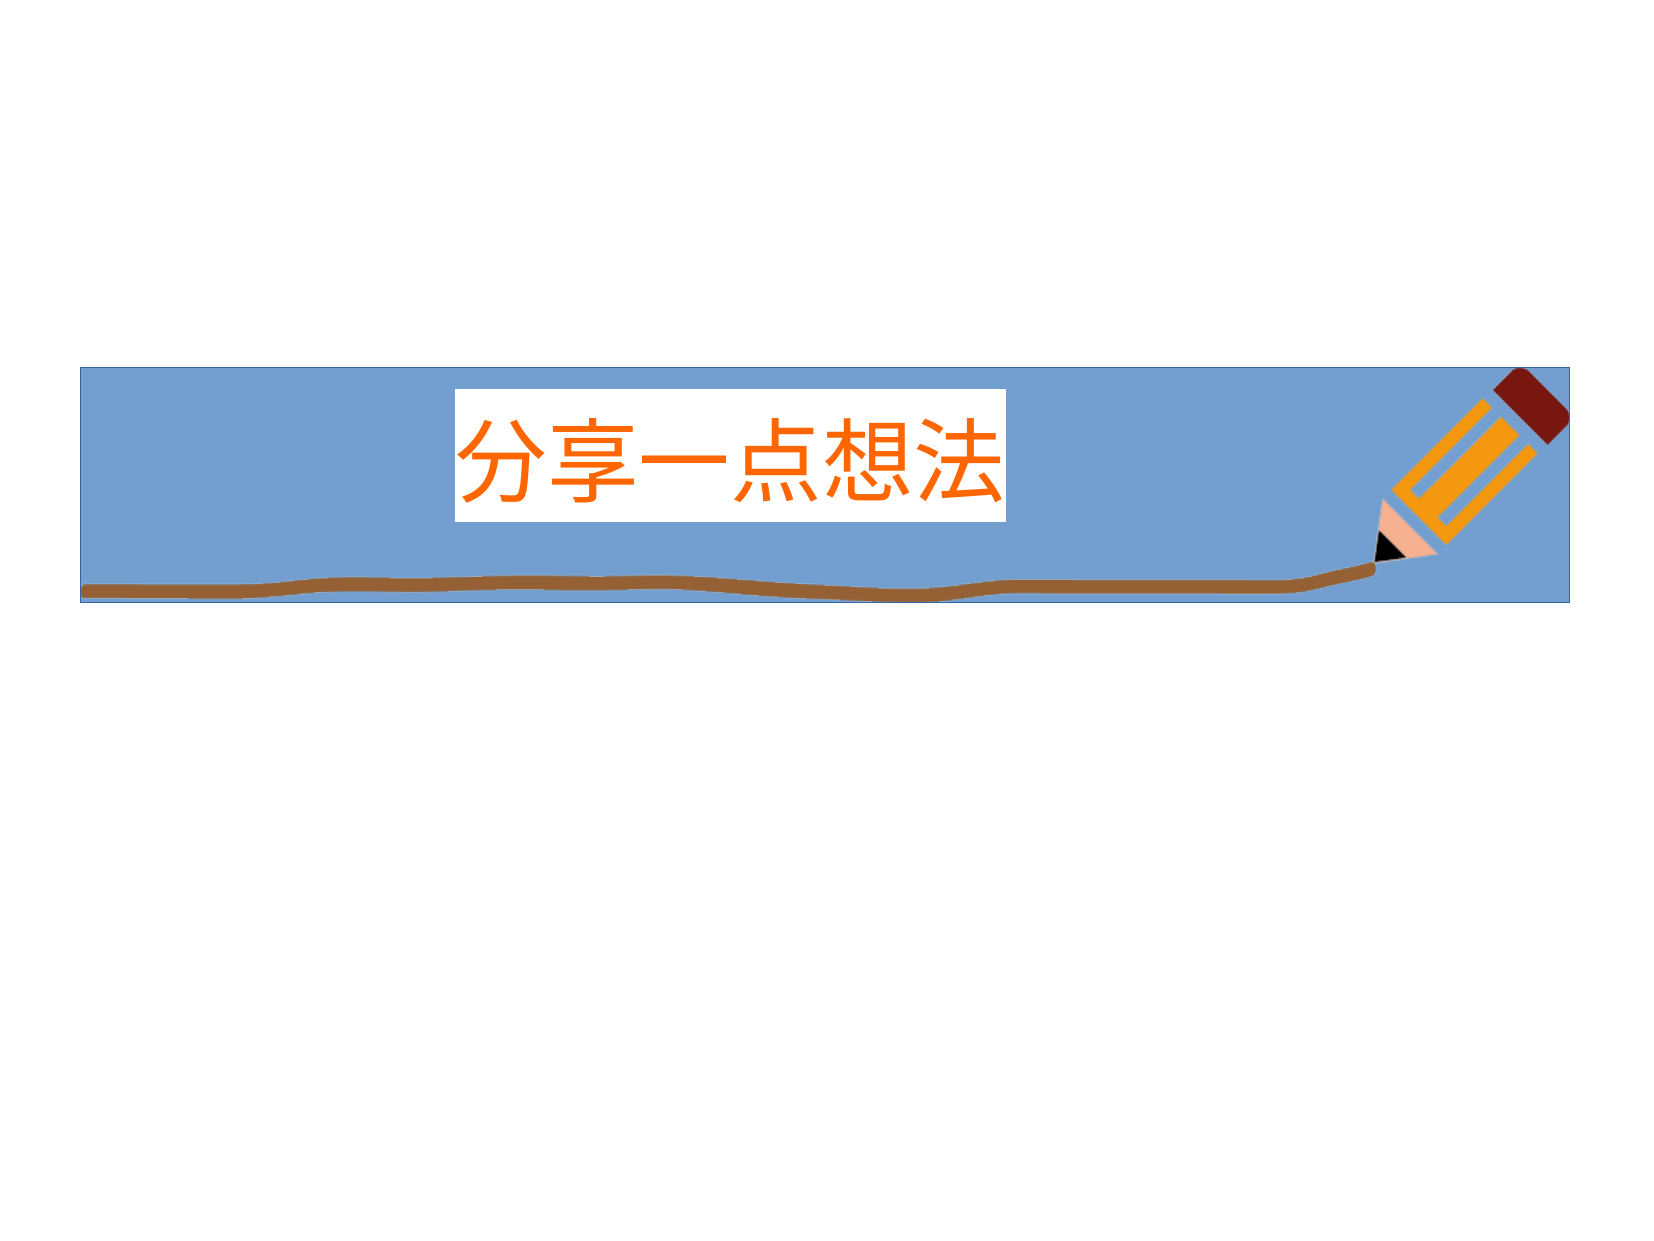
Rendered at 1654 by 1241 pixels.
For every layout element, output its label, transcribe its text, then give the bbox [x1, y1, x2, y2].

picture [81, 368, 1569, 602]
title 分享一点想法 [82, 352, 1379, 560]
